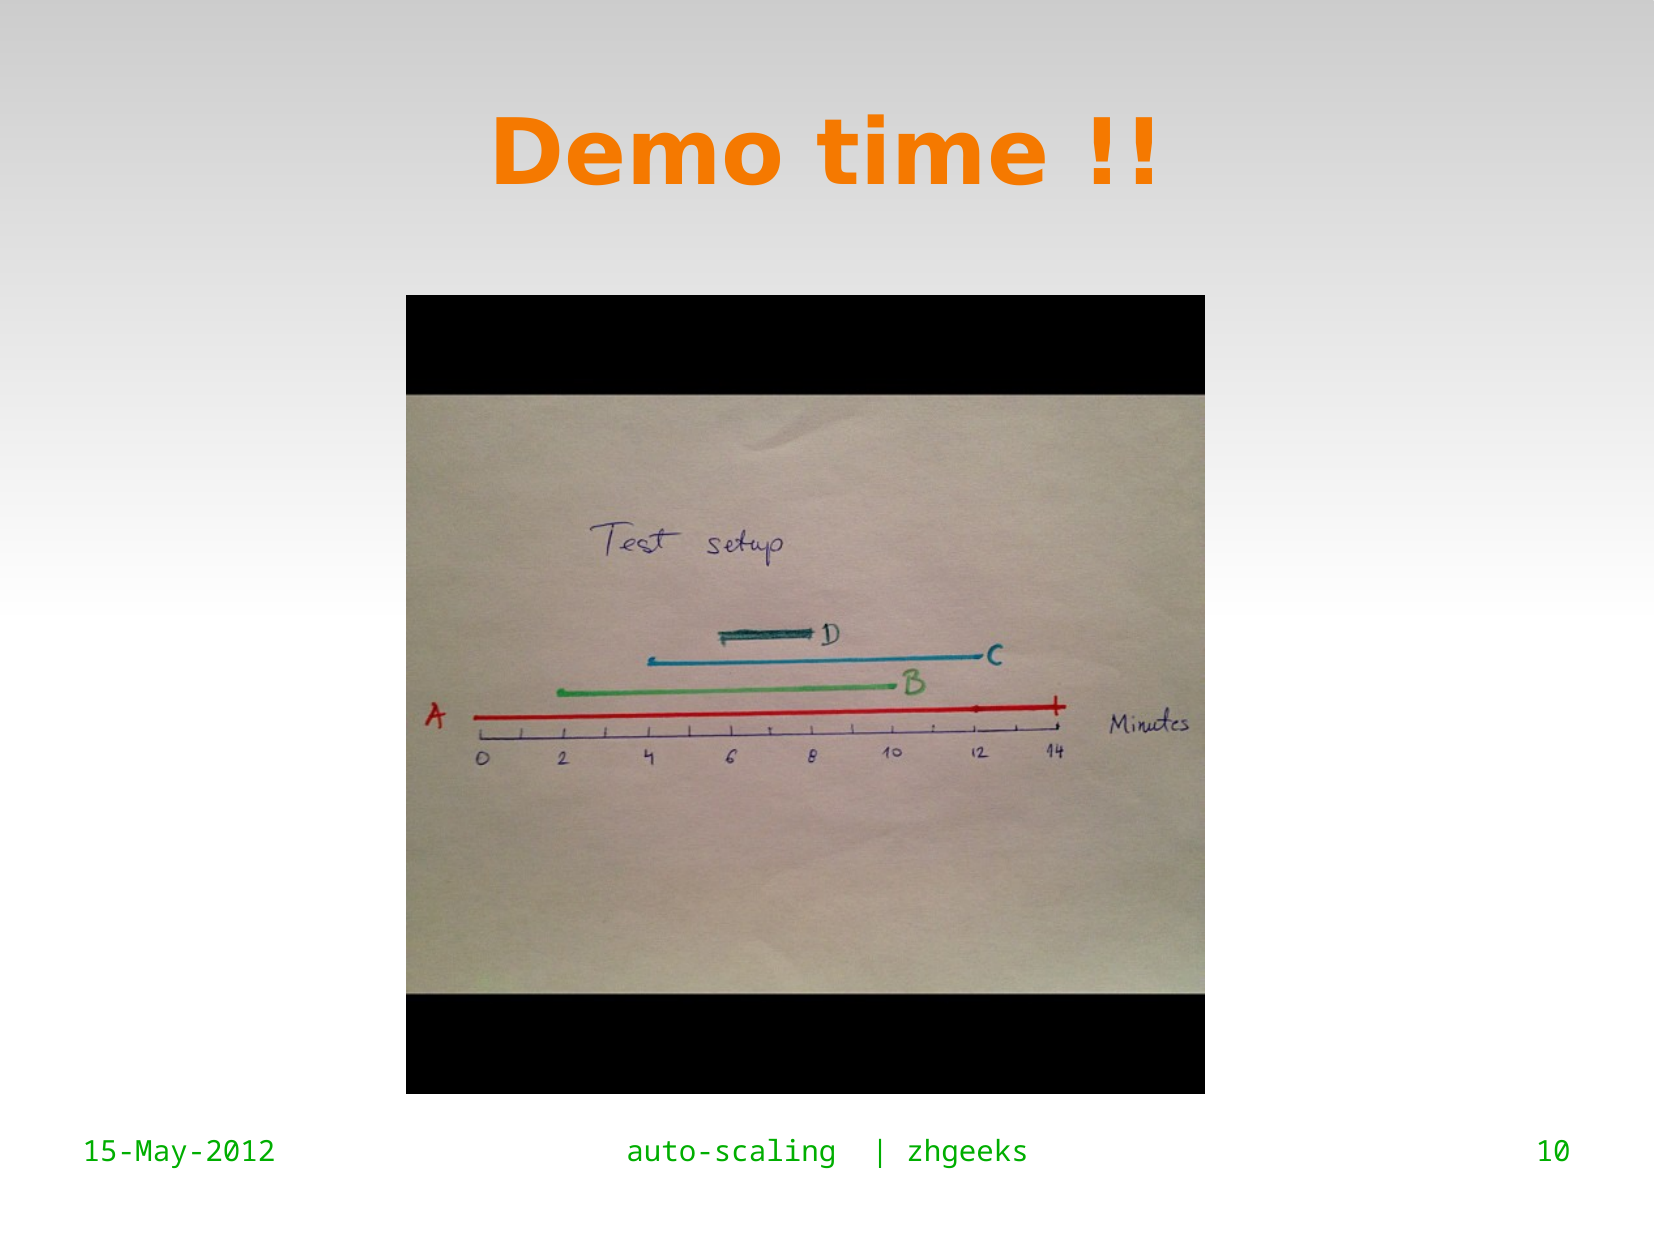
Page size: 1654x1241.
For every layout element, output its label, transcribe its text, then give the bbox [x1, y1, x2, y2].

picture [406, 295, 1205, 1094]
title Demo time !! [82, 49, 1571, 257]
